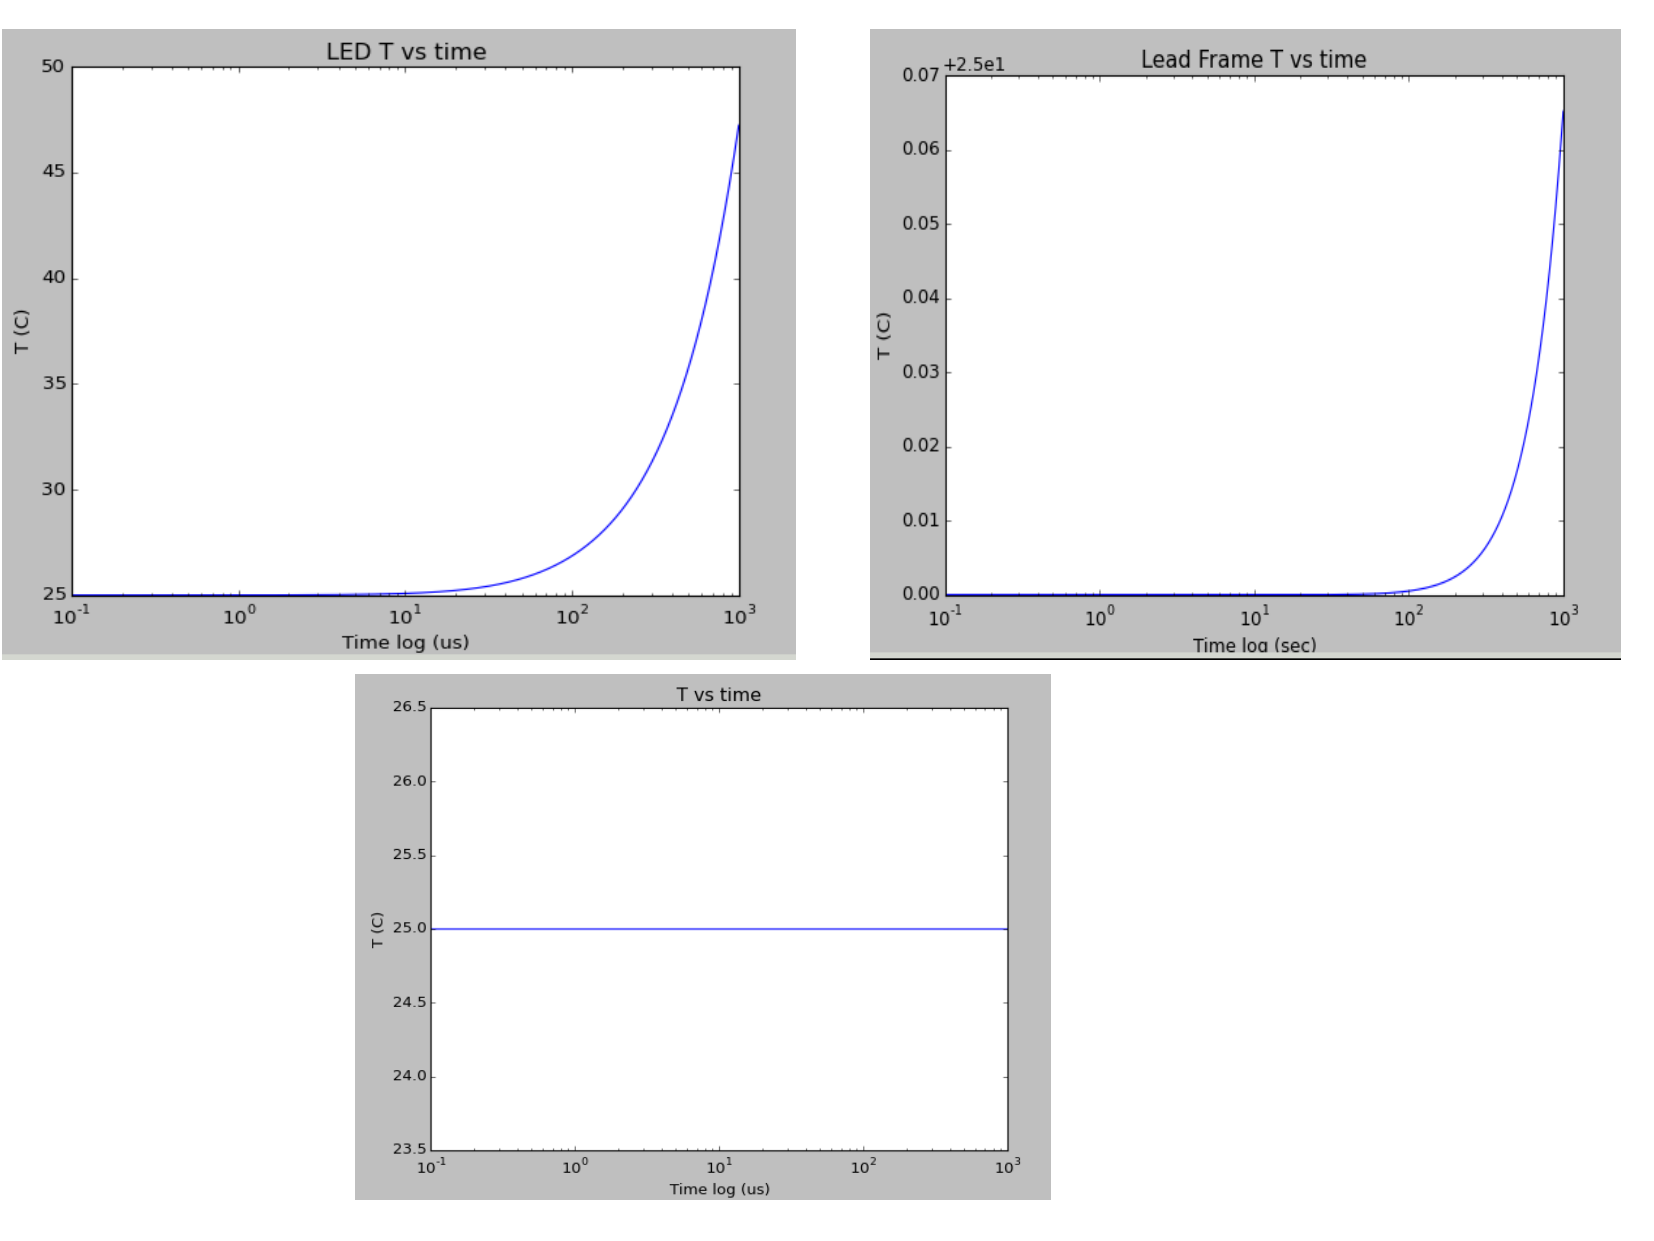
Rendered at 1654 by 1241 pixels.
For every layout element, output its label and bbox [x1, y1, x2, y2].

picture [355, 674, 1051, 1201]
picture [870, 29, 1621, 661]
picture [2, 29, 796, 661]
